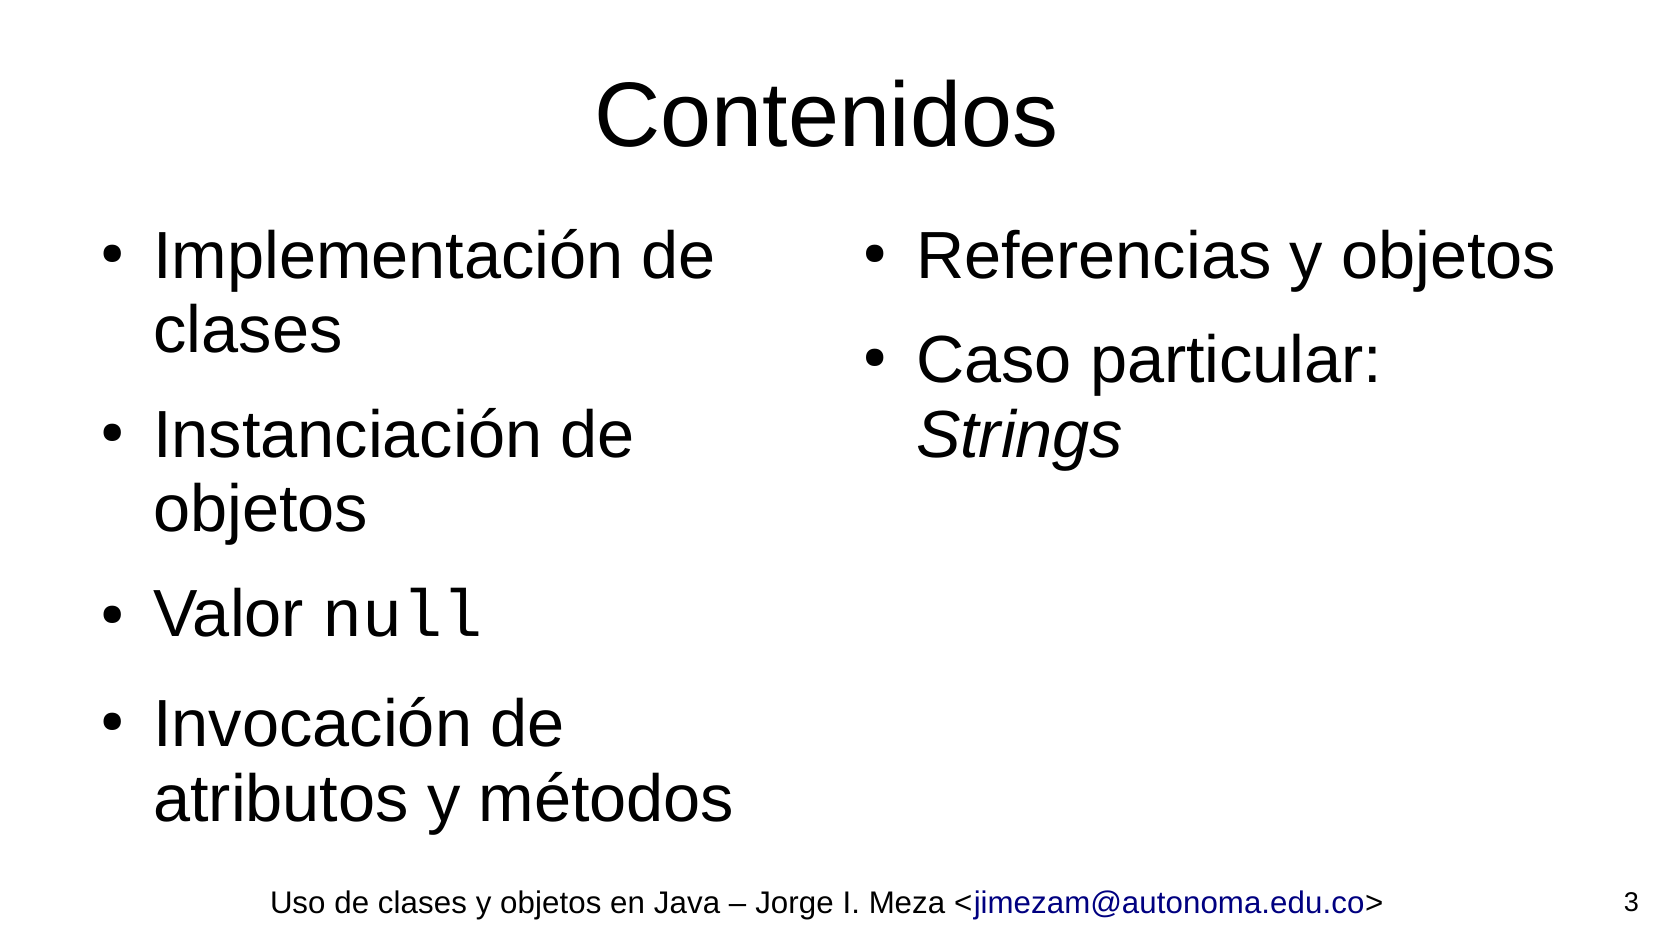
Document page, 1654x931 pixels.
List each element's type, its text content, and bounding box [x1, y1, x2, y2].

title Contenidos [82, 37, 1571, 193]
list Referencias y objetos Caso particular: Strings [845, 217, 1572, 879]
list Implementación de clases Instanciación de objetos Valor null Invocación de atributos y métodos [82, 217, 809, 879]
